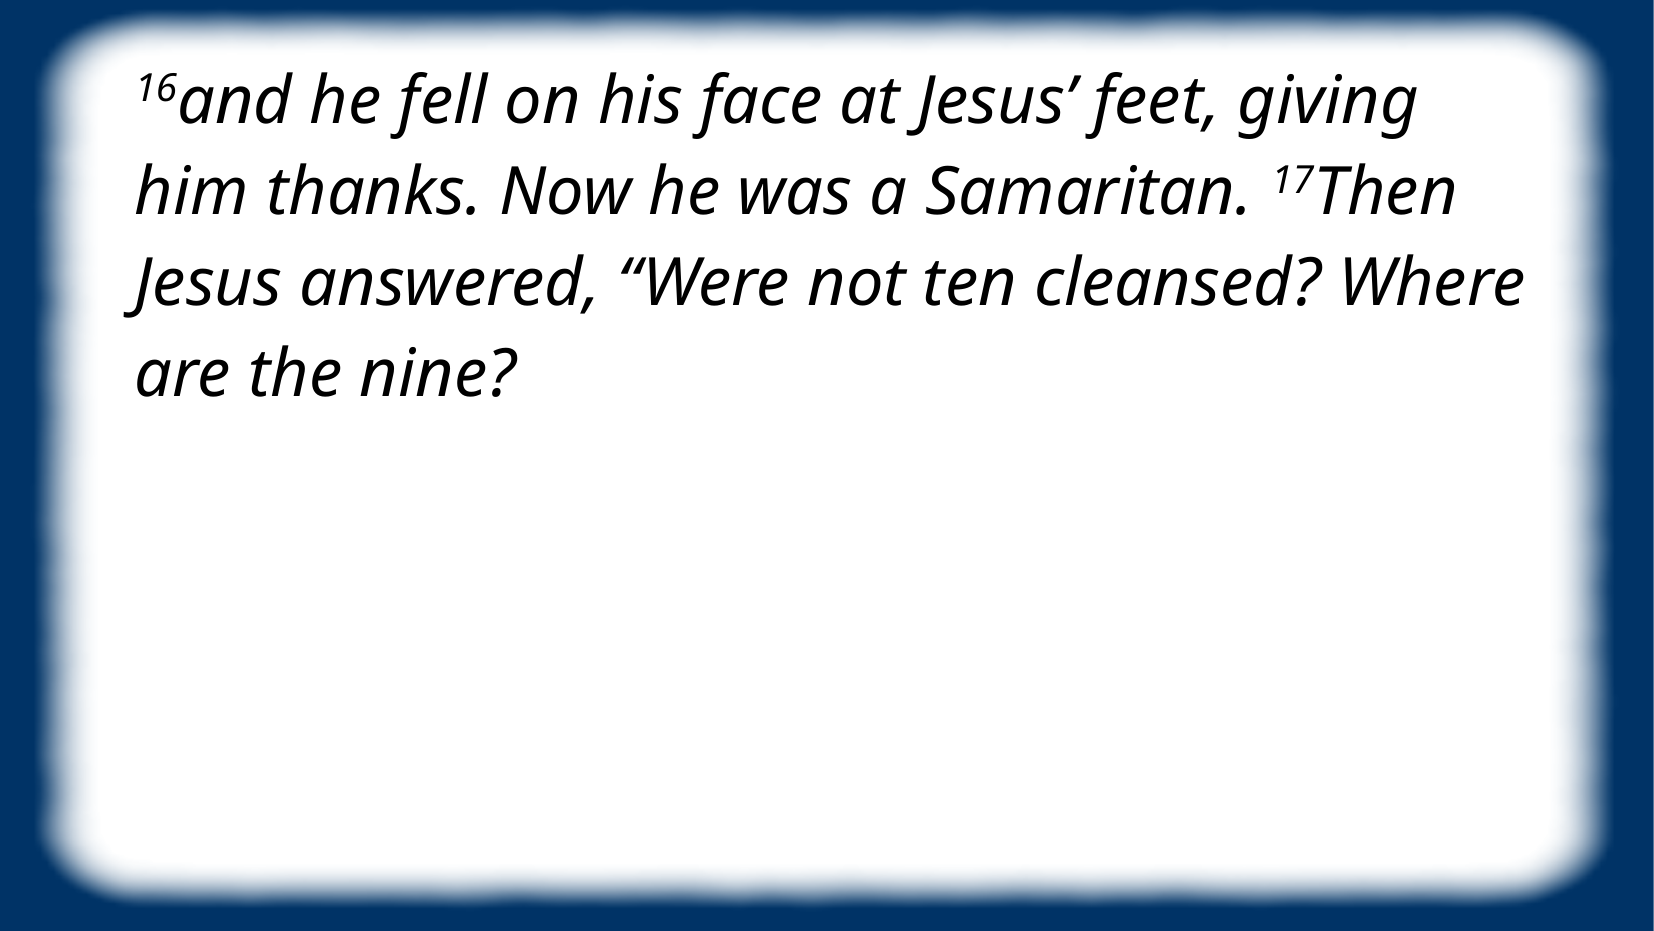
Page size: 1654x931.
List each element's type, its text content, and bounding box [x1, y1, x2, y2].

text_box 16and he fell on his face at Jesus’ feet, giving him thanks. Now he was a Samaritan. 17Then Jesus answered, “Were not ten cleansed? Where are the nine? [120, 45, 1546, 415]
picture [0, 0, 1654, 931]
